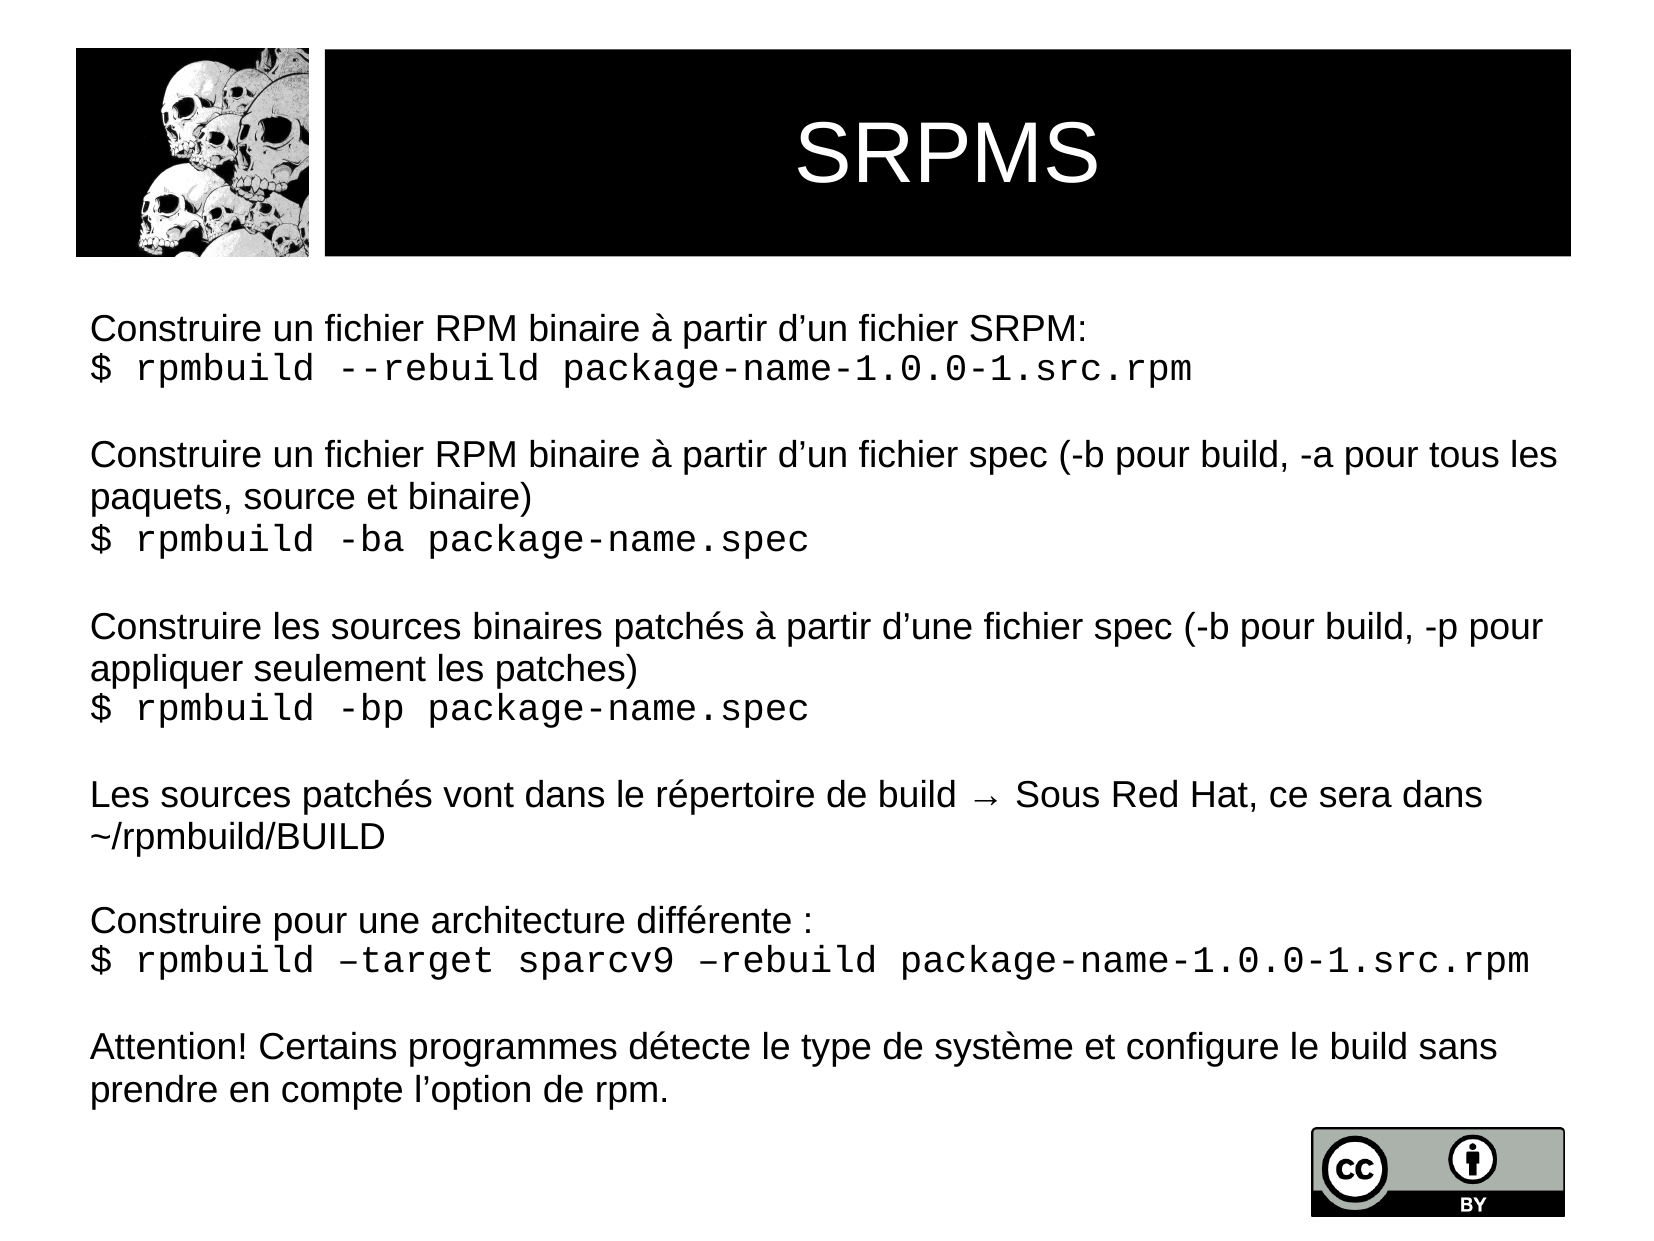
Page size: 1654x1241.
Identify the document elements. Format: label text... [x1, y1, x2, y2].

text_box Construire un fichier RPM binaire à partir d’un fichier SRPM: $ rpmbuild --rebuild package-name-1.0.0-1.src.rpm Construire un fichier RPM binaire à partir d’un fichier spec (-b pour build, -a pour tous les paquets, source et binaire) $ rpmbuild -ba package-name.spec Construire les sources binaires patchés à partir d’une fichier spec (-b pour build, -p pour appliquer seulement les patches) $ rpmbuild -bp package-name.spec Les sources patchés vont dans le répertoire de build → Sous Red Hat, ce sera dans ~/rpmbuild/BUILD Construire pour une architecture différente : $ rpmbuild –target sparcv9 –rebuild package-name-1.0.0-1.src.rpm Attention! Certains programmes détecte le type de système et configure le build sans prendre en compte l’option de rpm. [75, 300, 1576, 1118]
picture [1311, 1127, 1565, 1217]
title SRPMS [324, 49, 1571, 257]
picture [76, 48, 309, 257]
